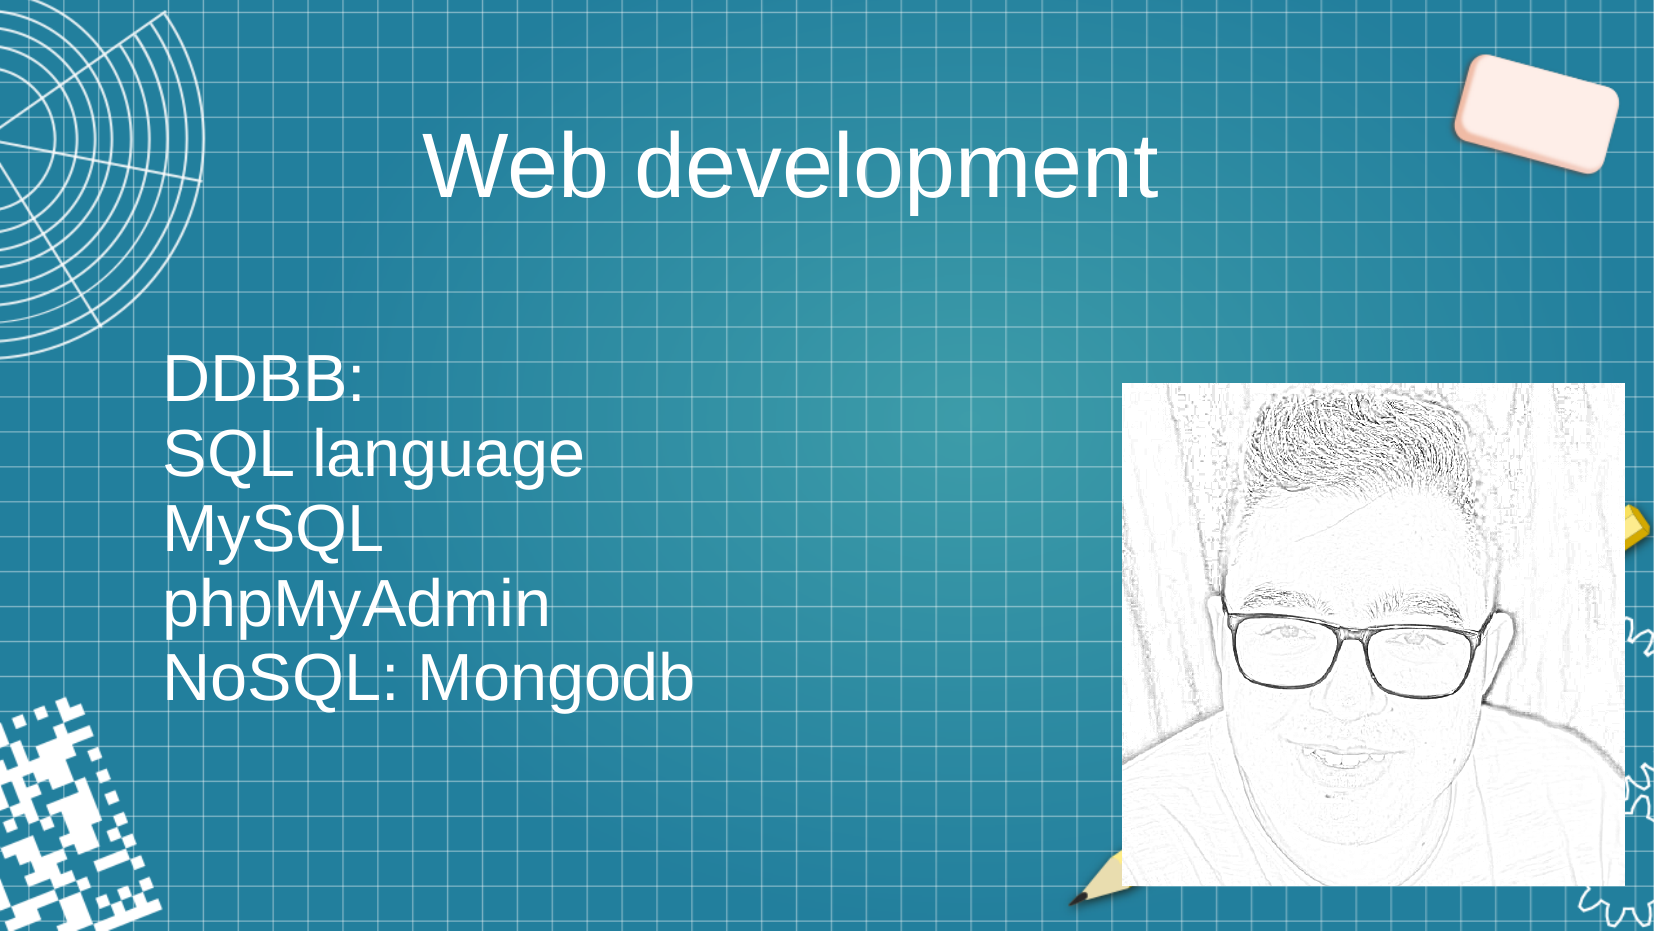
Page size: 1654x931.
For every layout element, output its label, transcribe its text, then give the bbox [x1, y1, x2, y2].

picture [0, 0, 1654, 931]
text_box DDBB: SQL language MySQL phpMyAdmin NoSQL: Mongodb [147, 333, 1004, 723]
title Web development [47, 59, 1536, 272]
